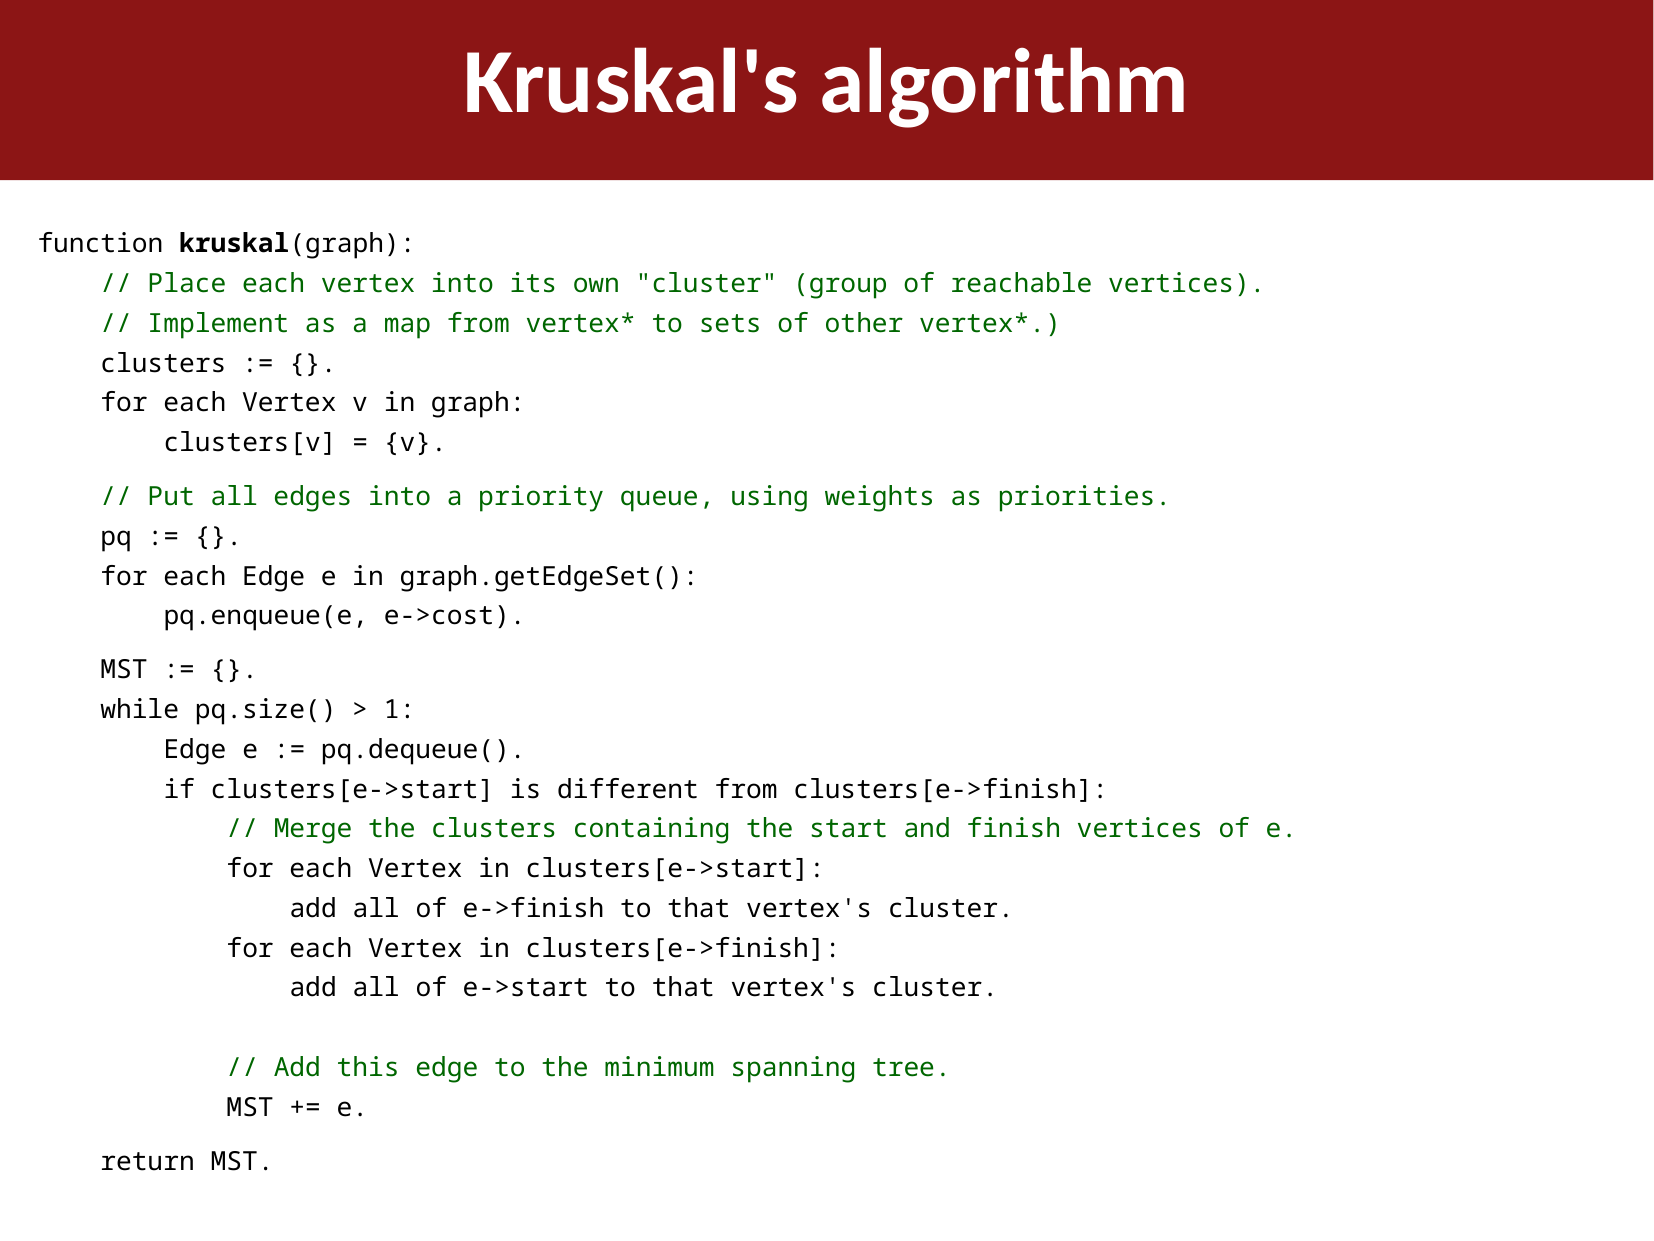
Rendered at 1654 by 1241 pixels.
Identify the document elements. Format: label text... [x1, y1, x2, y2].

title Kruskal's algorithm [0, 0, 1654, 181]
list function kruskal(graph): // Place each vertex into its own "cluster" (group of reachable vertices). // Implement as a map from vertex* to sets of other vertex*.) clusters := {}. for each Vertex v in graph: clusters[v] = {v}. // Put all edges into a priority queue, using weights as priorities. pq := {}. for each Edge e in graph.getEdgeSet(): pq.enqueue(e, e->cost). MST := {}. while pq.size() > 1: Edge e := pq.dequeue(). if clusters[e->start] is different from clusters[e->finish]: // Merge the clusters containing the start and finish vertices of e. for each Vertex in clusters[e->start]: add all of e->finish to that vertex's cluster. for each Vertex in clusters[e->finish]: add all of e->start to that vertex's cluster. // Add this edge to the minimum spanning tree. MST += e. return MST. [37, 225, 1636, 1186]
